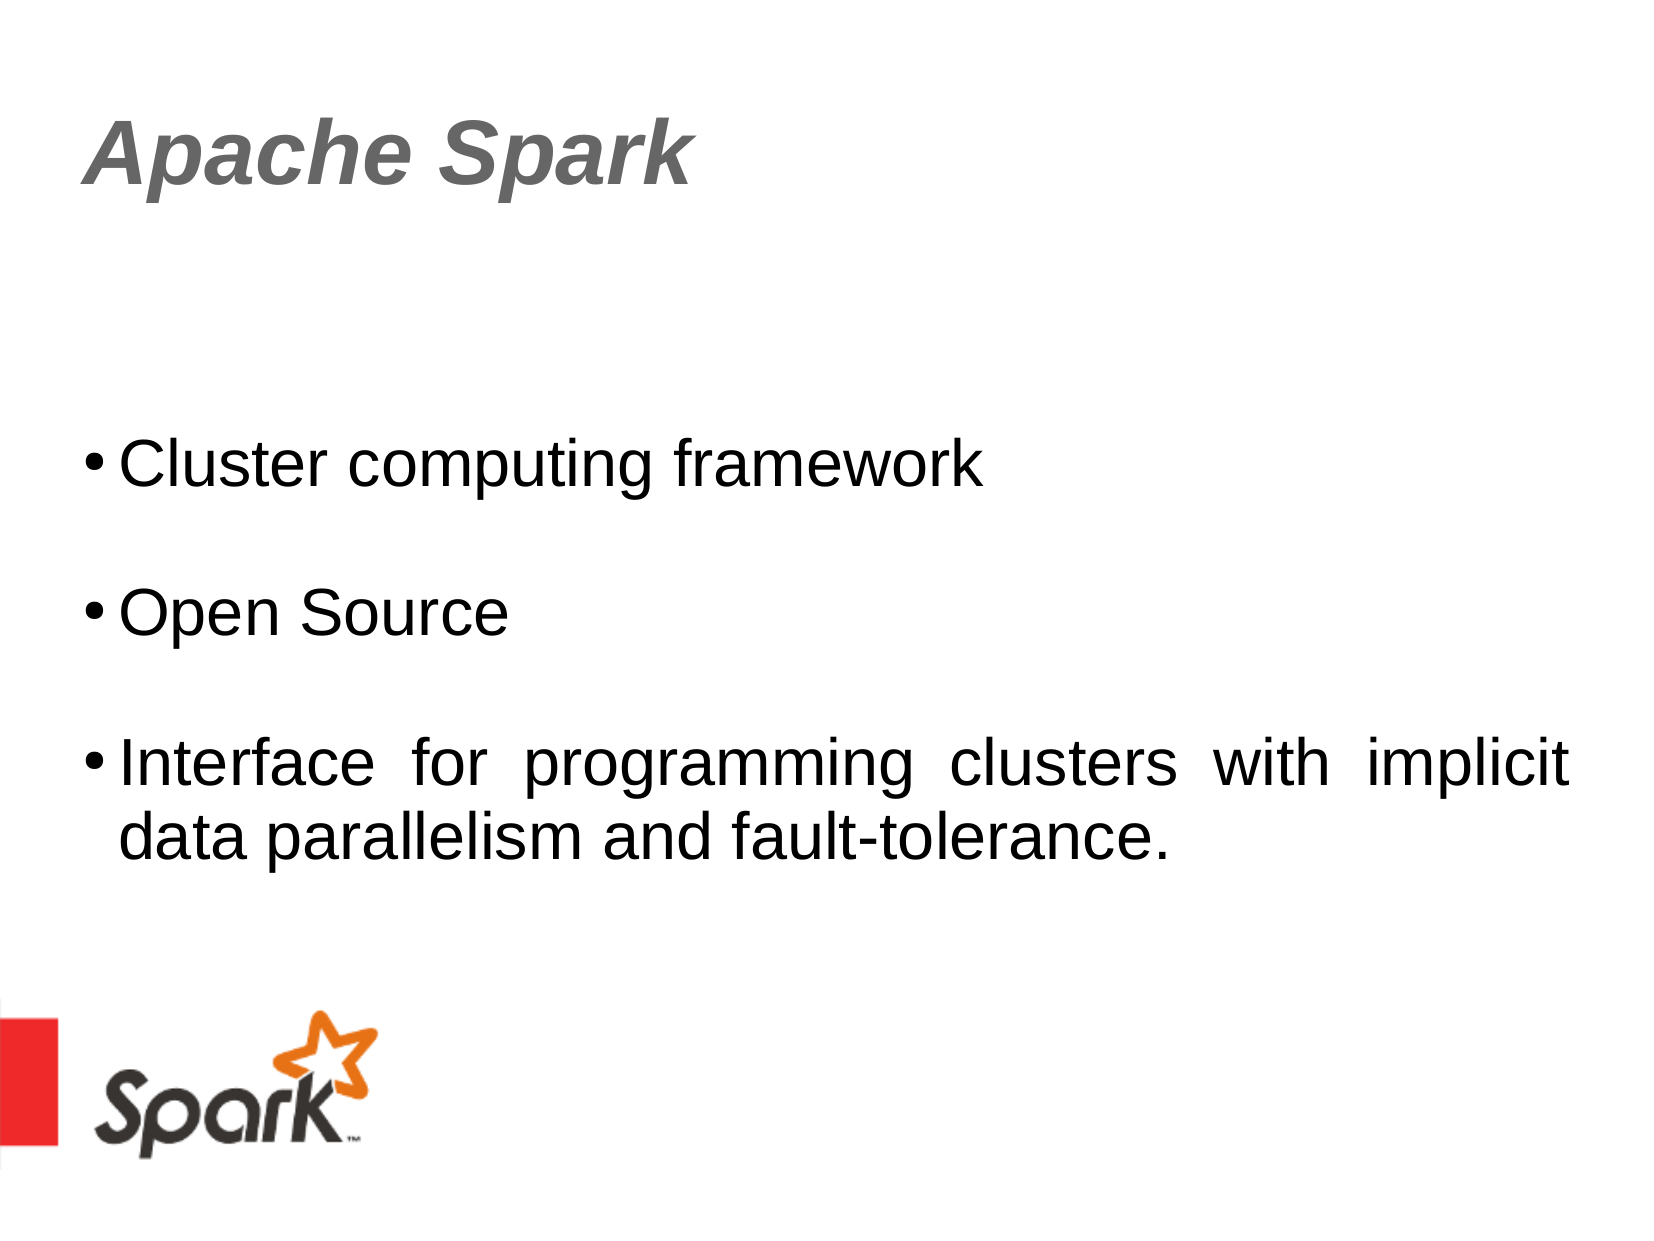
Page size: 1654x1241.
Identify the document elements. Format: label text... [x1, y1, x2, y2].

picture [0, 999, 392, 1170]
title Apache Spark [82, 49, 1571, 257]
subtitle Cluster computing framework Open Source Interface for programming clusters with implicit data parallelism and fault-tolerance. [82, 290, 1571, 1010]
